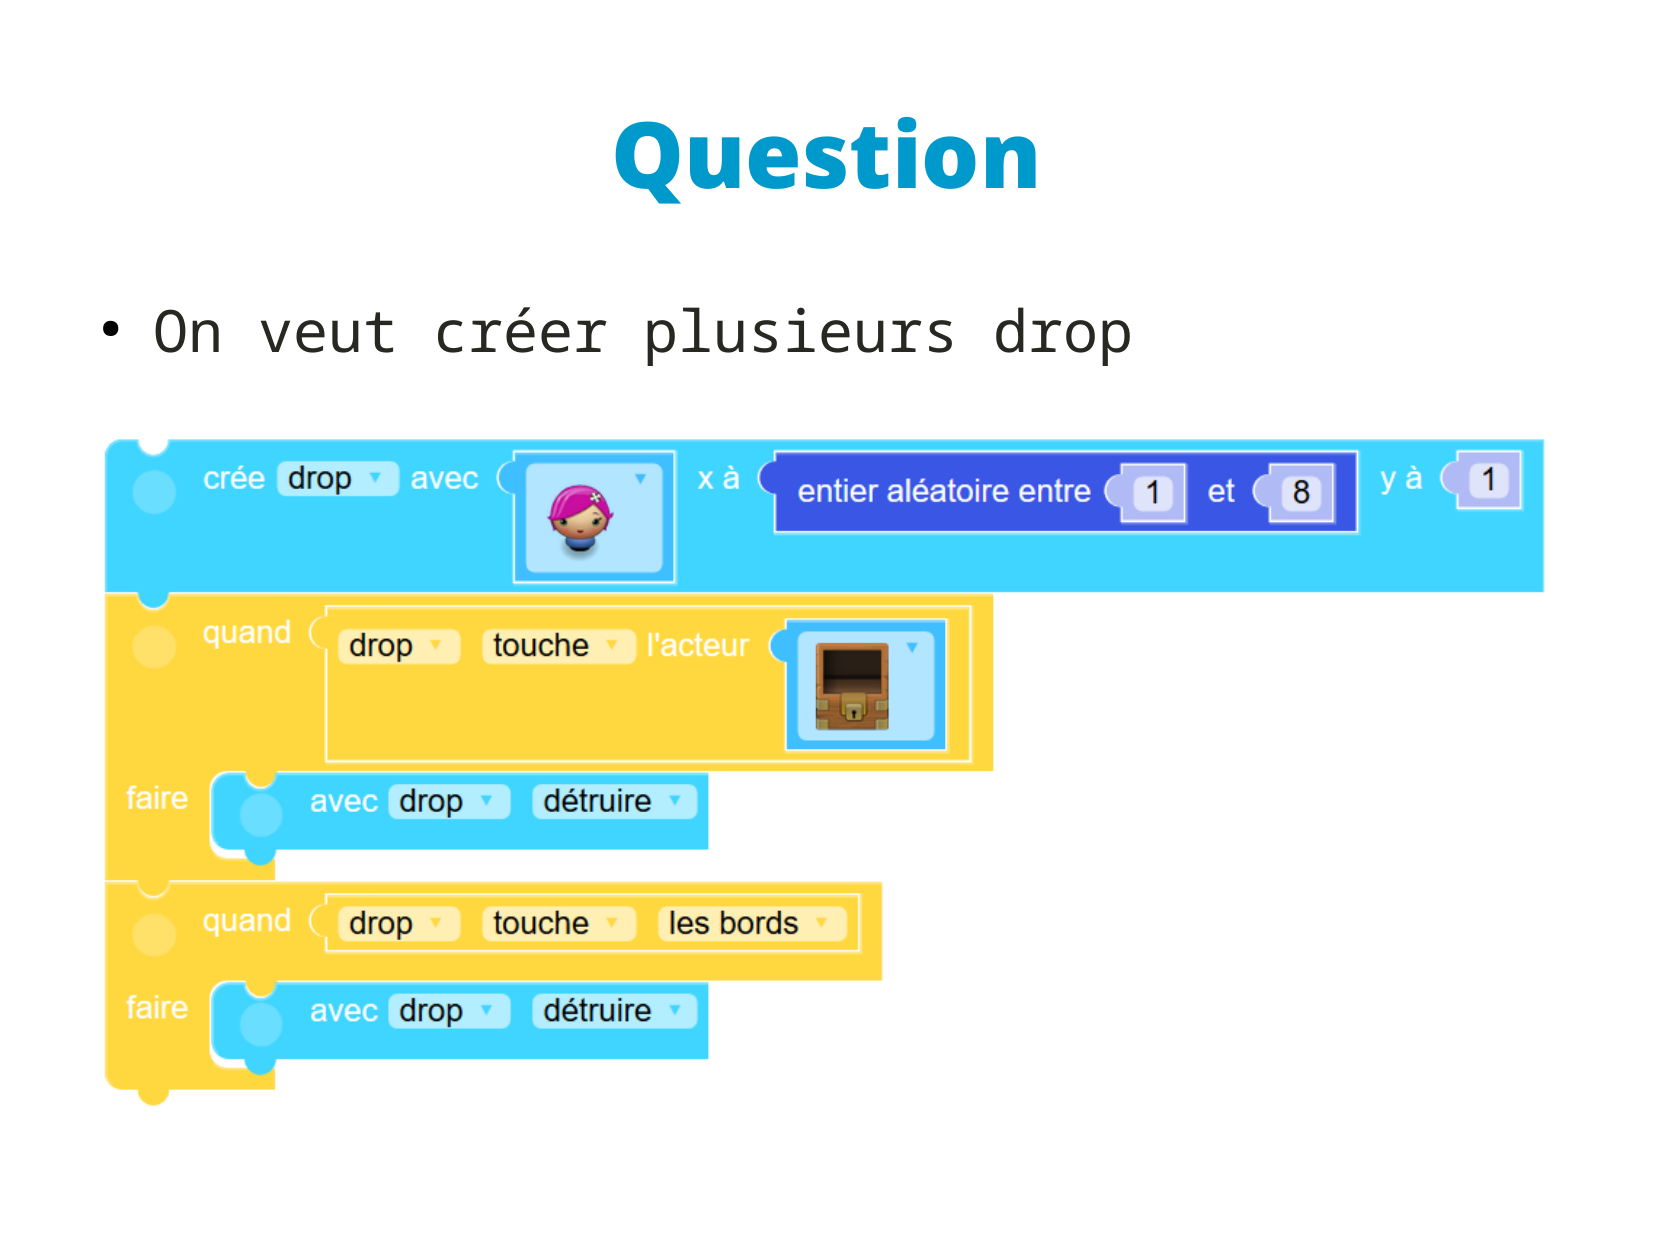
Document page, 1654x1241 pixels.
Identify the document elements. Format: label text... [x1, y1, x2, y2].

picture [92, 425, 1562, 1119]
title Question [82, 49, 1571, 257]
list On veut créer plusieurs drop [82, 290, 1571, 1010]
